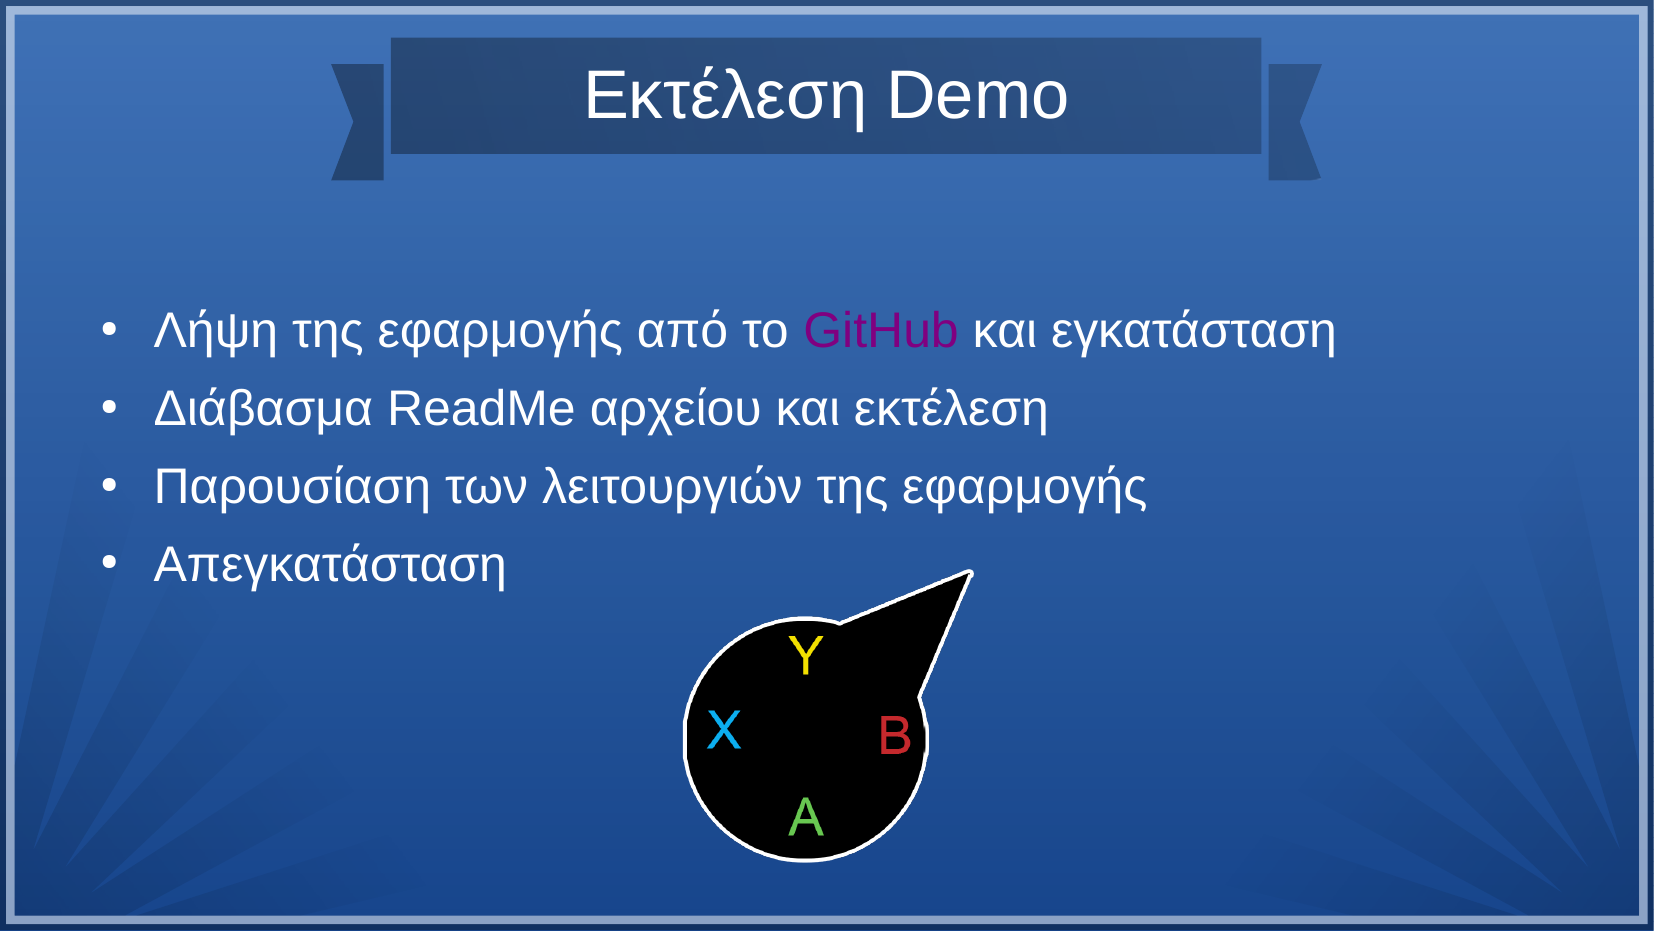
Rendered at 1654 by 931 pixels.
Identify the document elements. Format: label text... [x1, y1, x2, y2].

picture [680, 568, 976, 863]
title Εκτέλεση Demo [389, 35, 1264, 154]
list Λήψη της εφαρμογής από το GitHub και εγκατάσταση Διάβασμα ReadMe αρχείου και εκτέλεση Παρουσίαση των λειτουργιών της εφαρμογής Απεγκατάσταση [82, 224, 1571, 848]
